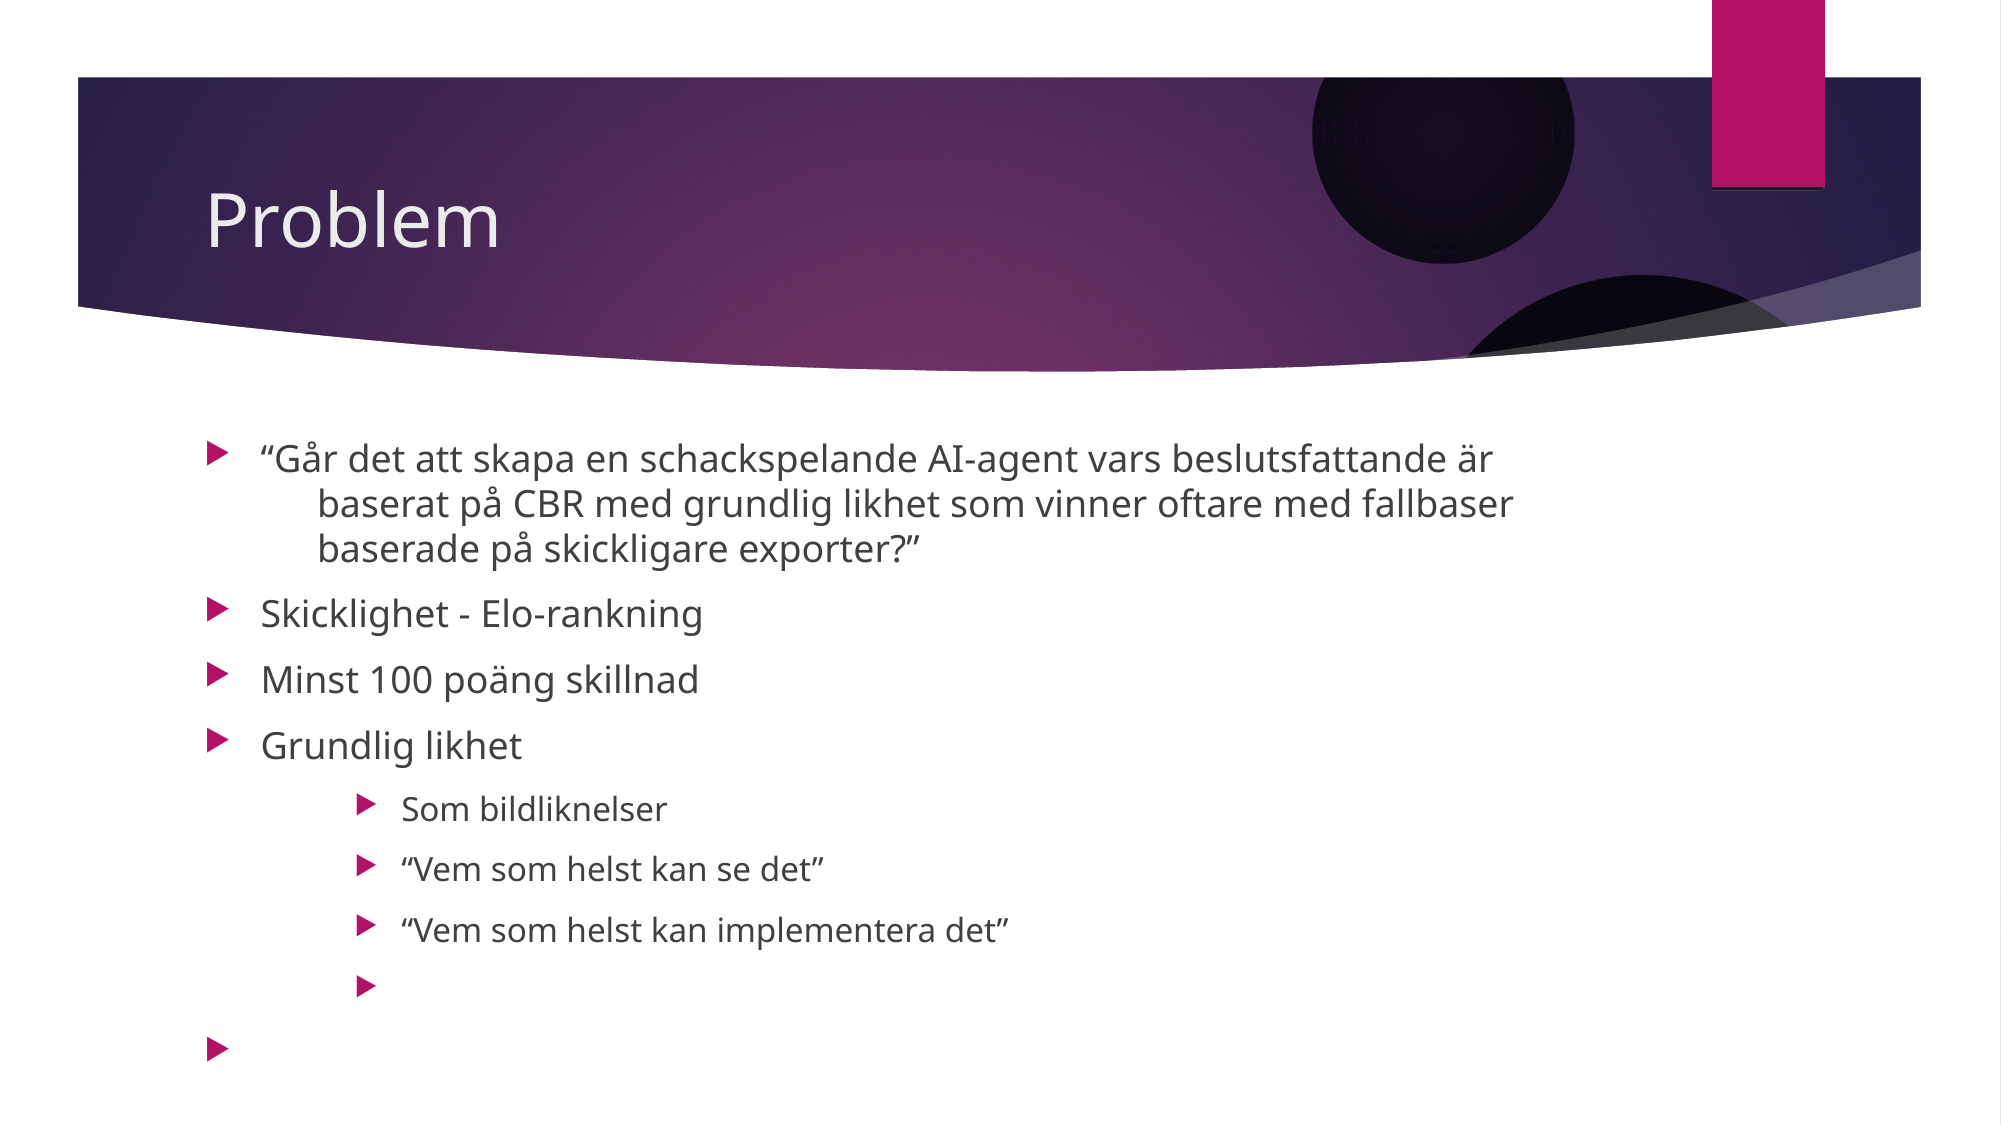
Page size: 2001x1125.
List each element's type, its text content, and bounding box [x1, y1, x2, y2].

title Problem [189, 159, 1627, 276]
list “Går det att skapa en schackspelande AI-agent vars beslutsfattande är baserat på CBR med grundlig likhet som vinner oftare med fallbaser baserade på skickligare exporter?” Skicklighet - Elo-rankning Minst 100 poäng skillnad Grundlig likhet Som bildliknelser “Vem som helst kan se det” “Vem som helst kan implementera det” [189, 427, 1638, 988]
